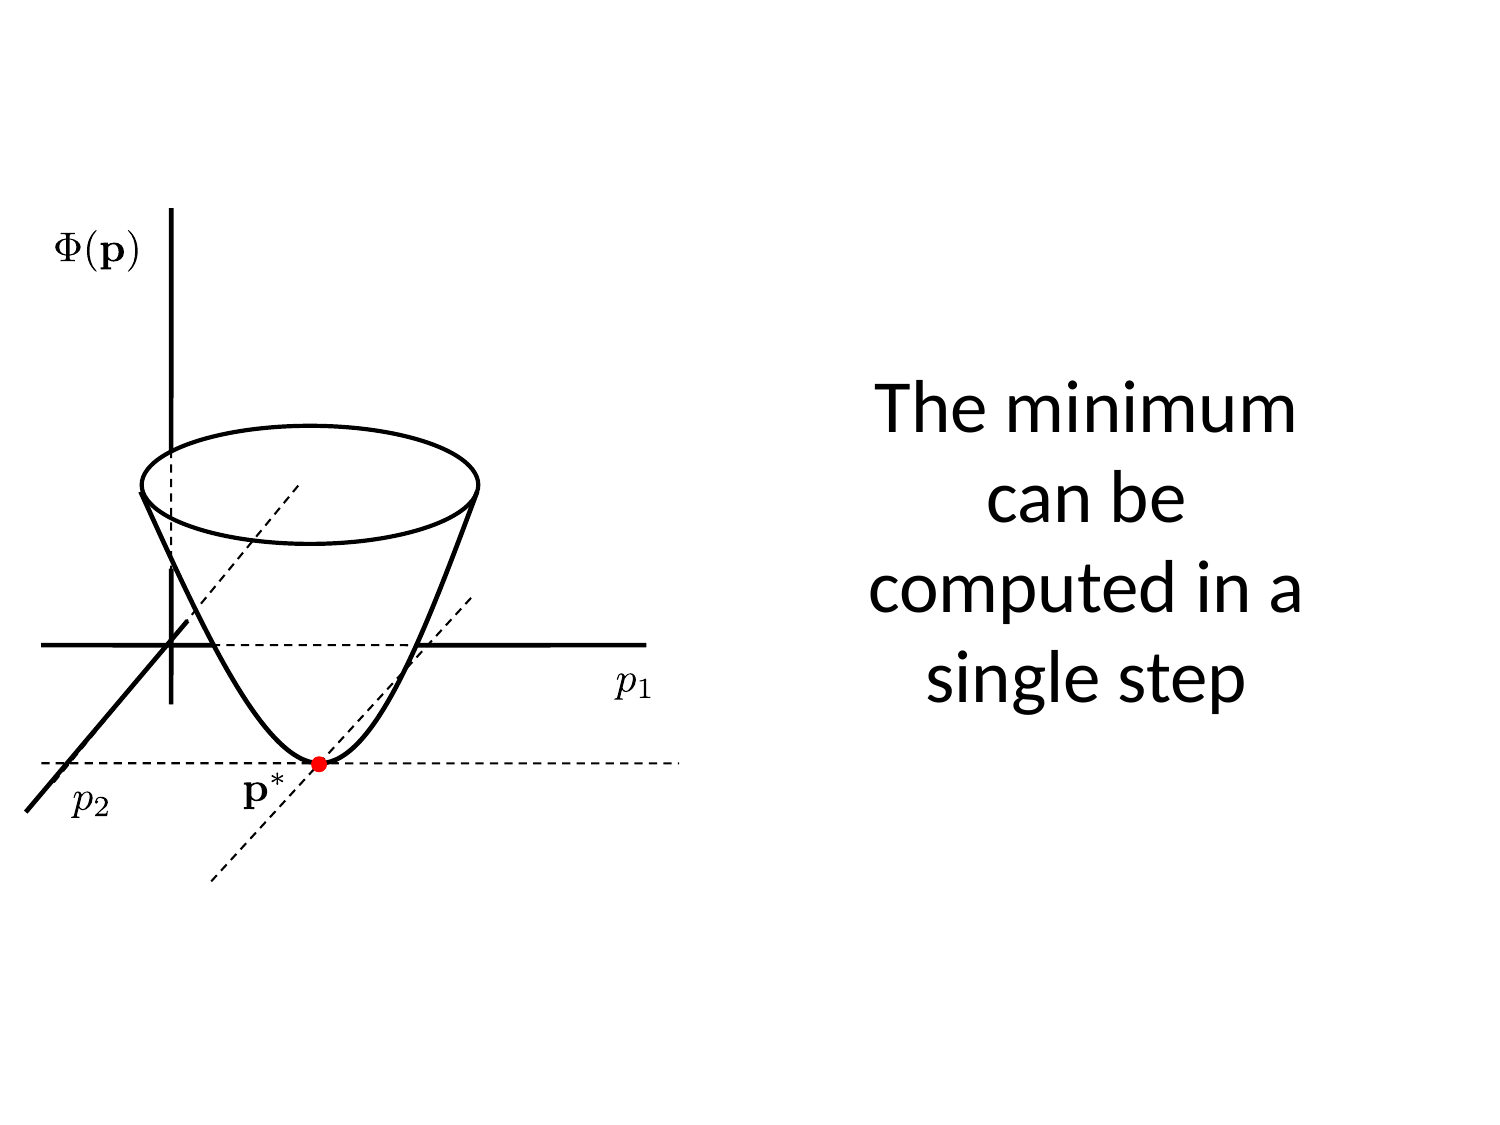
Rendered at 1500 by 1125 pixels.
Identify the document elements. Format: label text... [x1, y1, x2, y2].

text_box [242, 772, 286, 810]
text_box [52, 230, 142, 272]
text_box [70, 791, 110, 818]
text_box [614, 673, 654, 700]
text_box The minimum can be computed in a single step [809, 349, 1365, 725]
text_box [313, 758, 325, 771]
